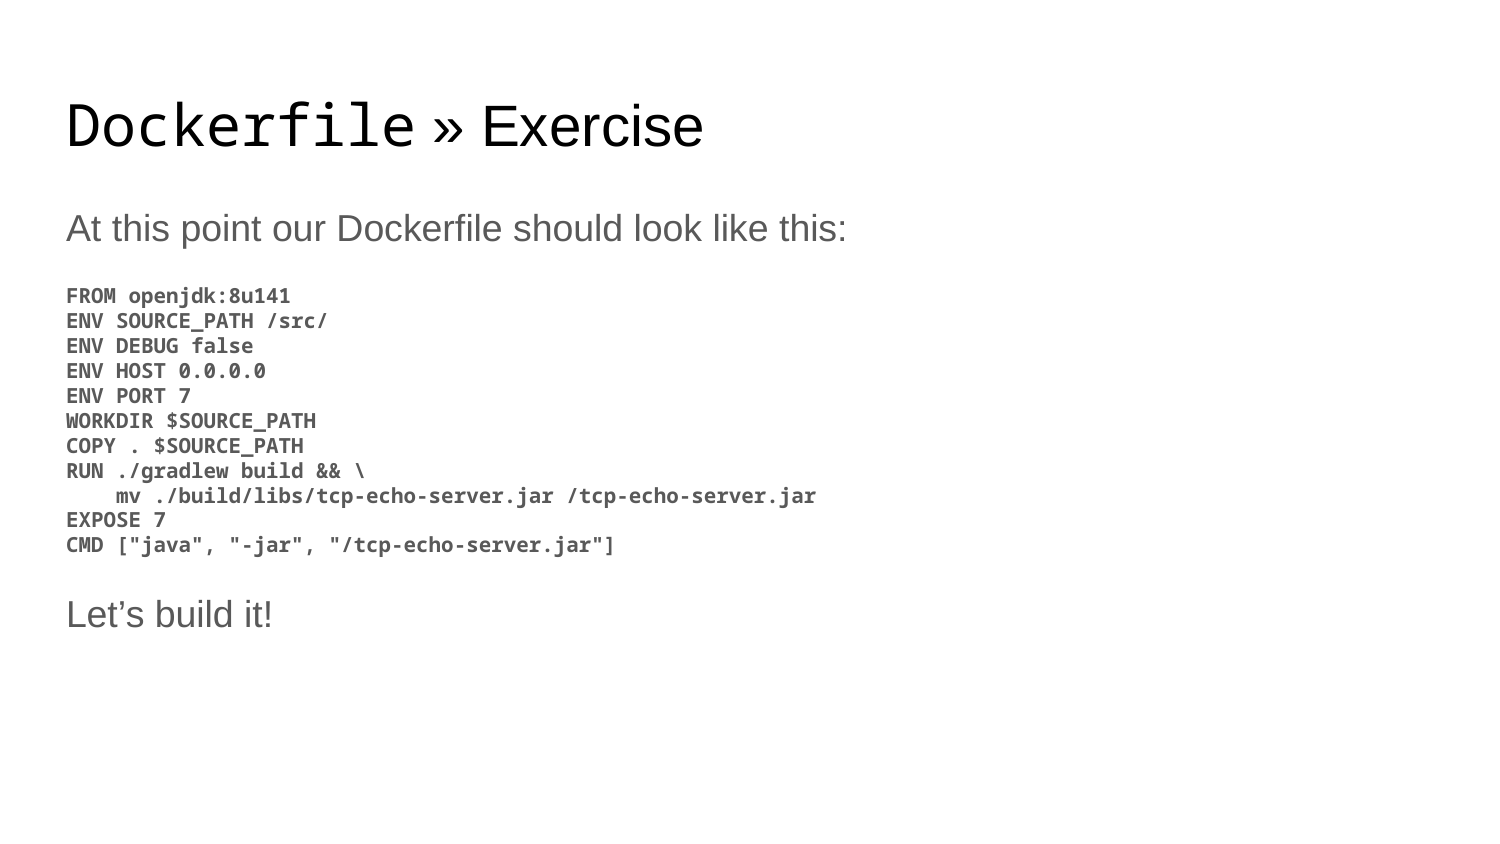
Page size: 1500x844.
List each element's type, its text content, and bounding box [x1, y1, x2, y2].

list At this point our Dockerfile should look like this: FROM openjdk:8u141 ENV SOURCE_PATH /src/ ENV DEBUG false ENV HOST 0.0.0.0 ENV PORT 7 WORKDIR $SOURCE_PATH COPY . $SOURCE_PATH RUN ./gradlew build && \ mv ./build/libs/tcp-echo-server.jar /tcp-echo-server.jar EXPOSE 7 CMD ["java", "-jar", "/tcp-echo-server.jar"] Let’s build it! [51, 189, 1449, 750]
title Dockerfile » Exercise [51, 72, 1449, 167]
